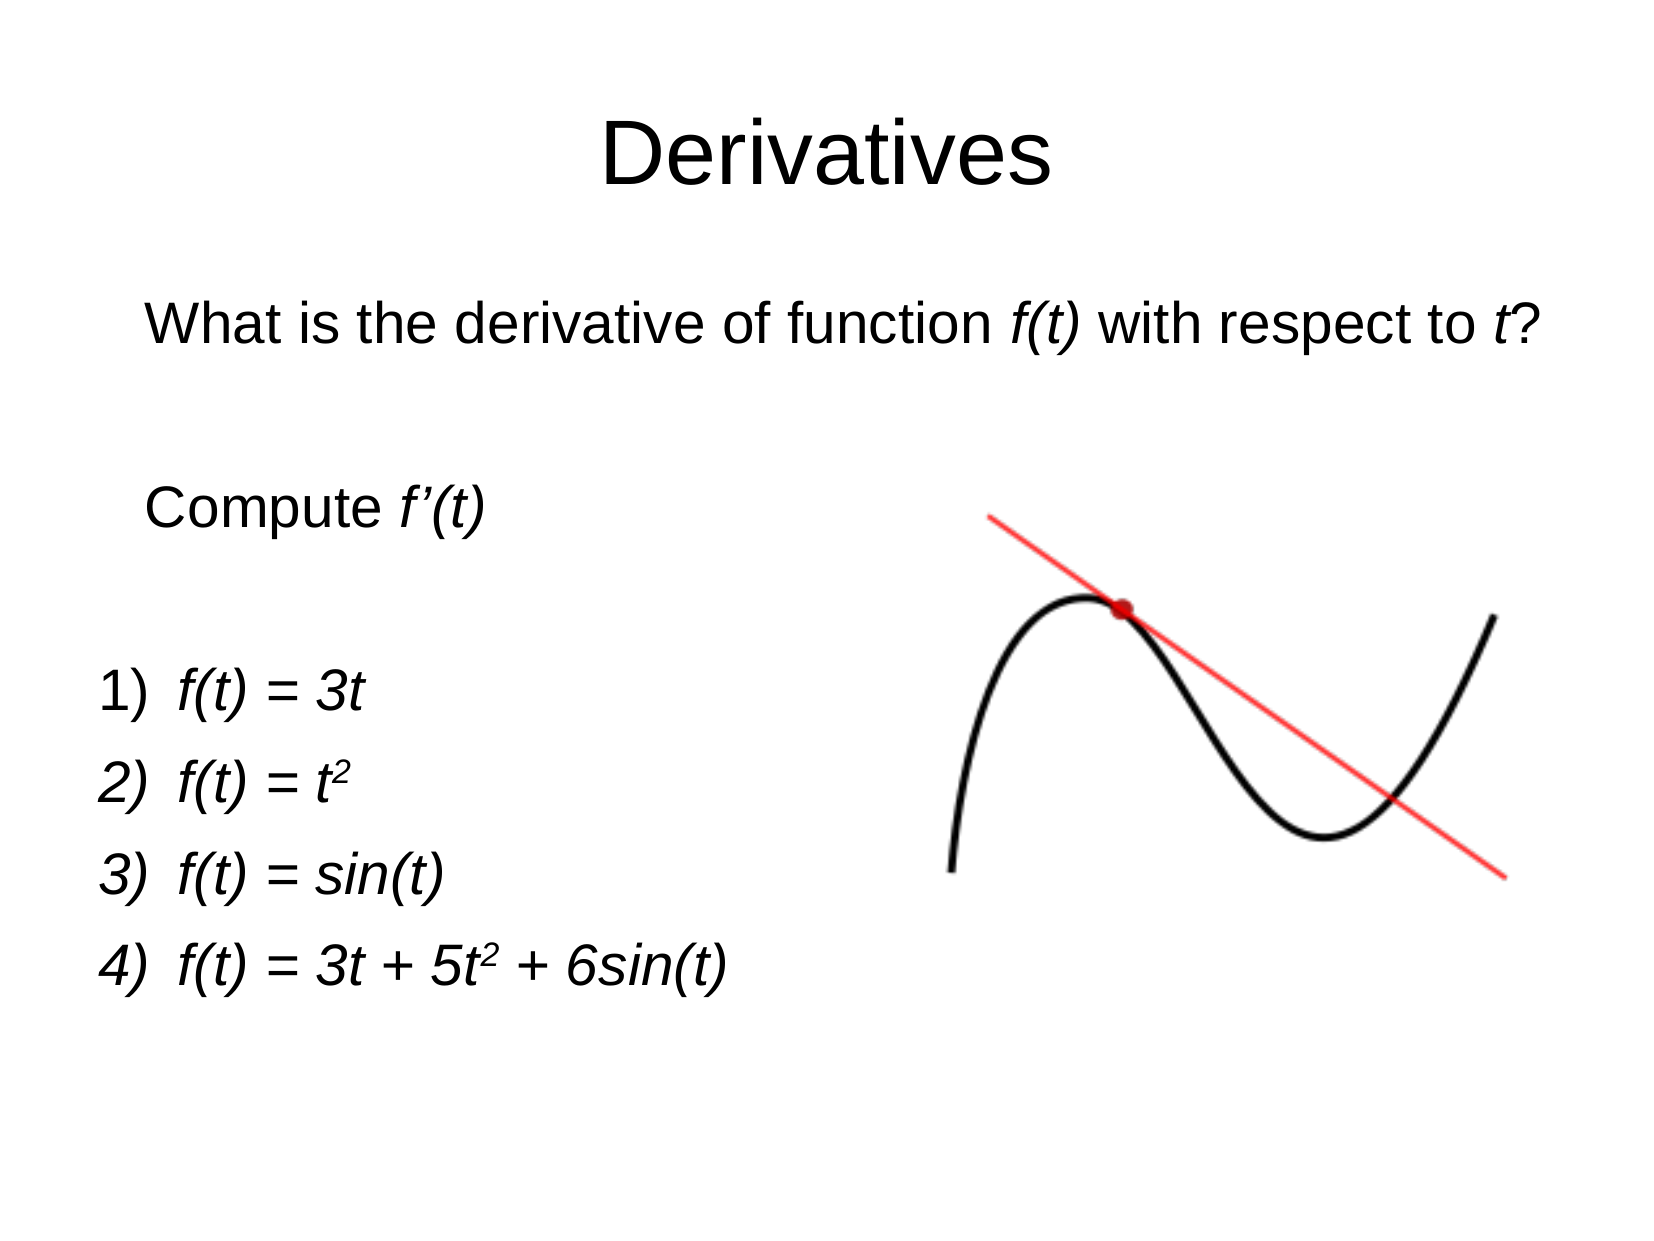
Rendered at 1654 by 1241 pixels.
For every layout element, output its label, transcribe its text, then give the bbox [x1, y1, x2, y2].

list What is the derivative of function f(t) with respect to t? Compute f’(t) f(t) = 3t f(t) = t2 f(t) = sin(t) f(t) = 3t + 5t2 + 6sin(t) [82, 290, 1571, 1010]
title Derivatives [82, 49, 1571, 257]
picture [944, 508, 1518, 910]
